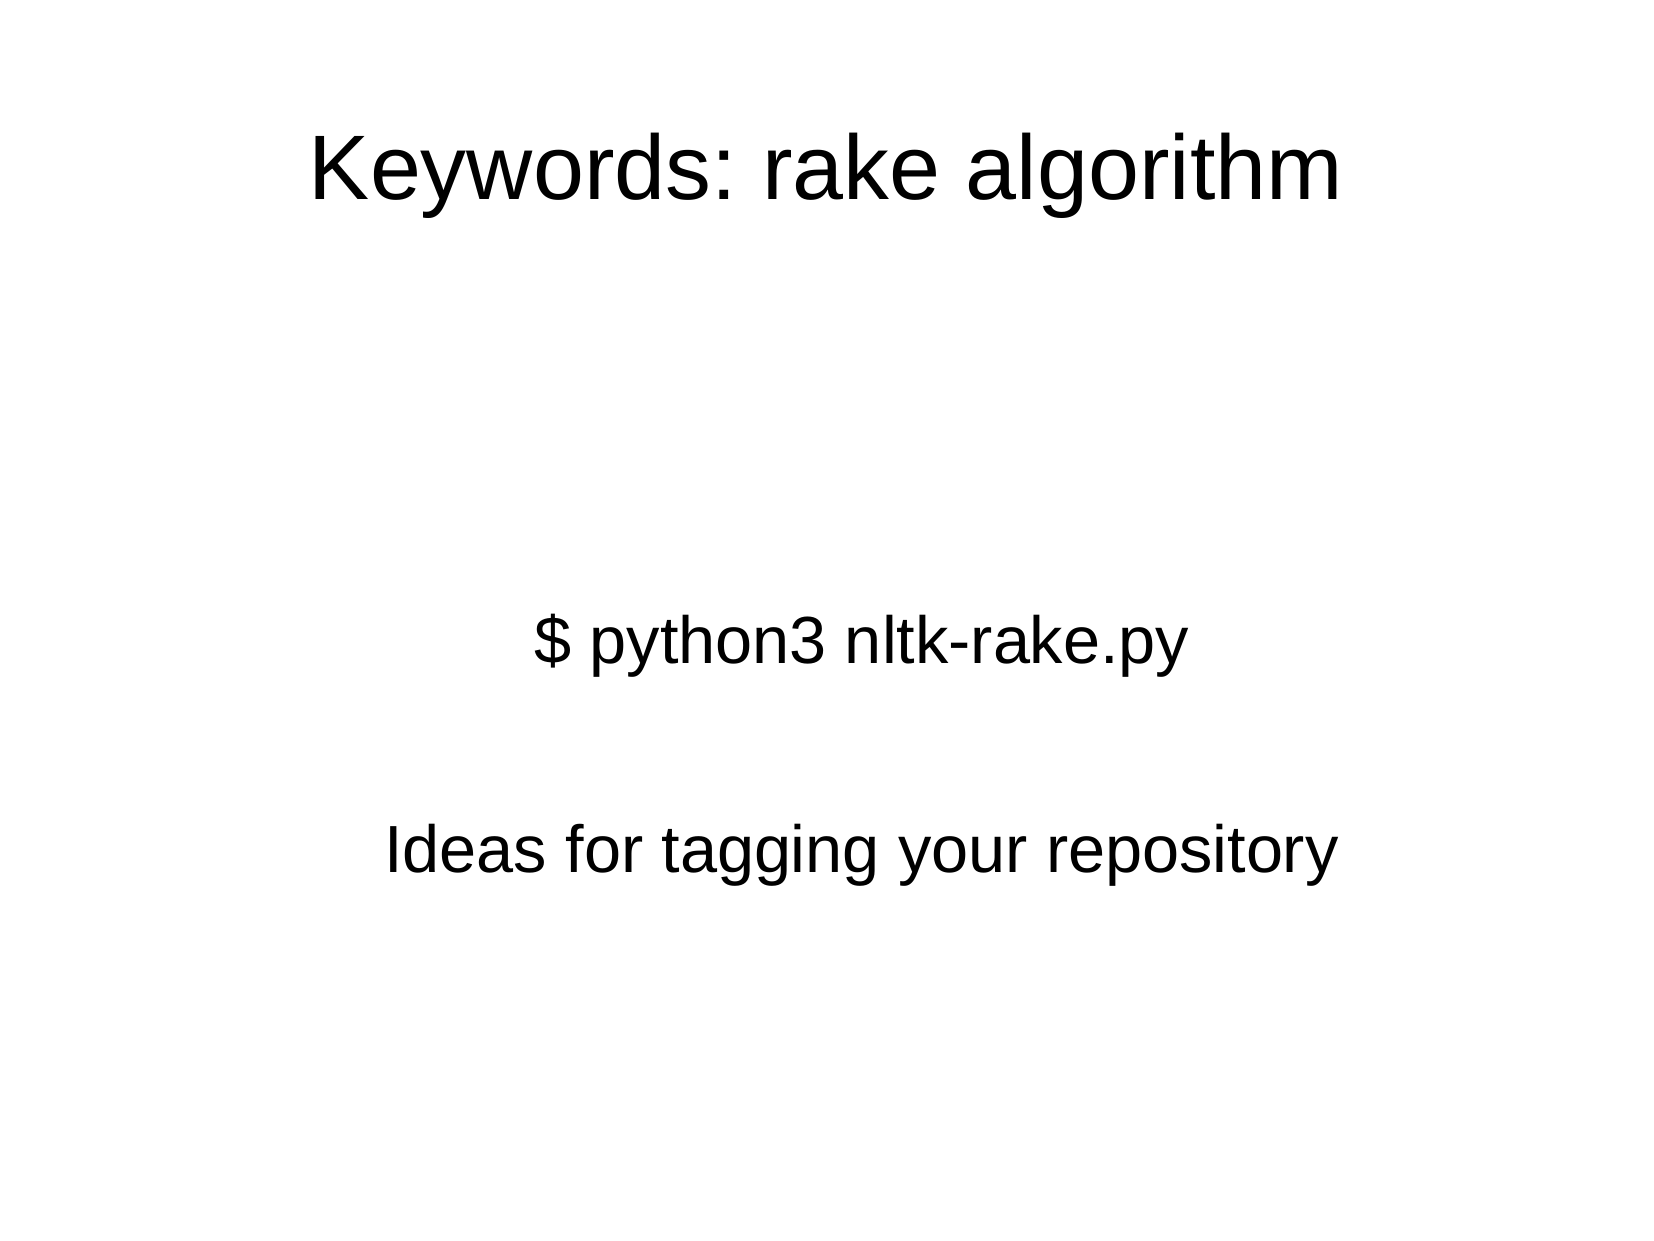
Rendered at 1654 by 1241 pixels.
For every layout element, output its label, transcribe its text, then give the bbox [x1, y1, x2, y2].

title Keywords: rake algorithm [82, 64, 1571, 272]
list $ python3 nltk-rake.py Ideas for tagging your repository [82, 290, 1571, 1010]
